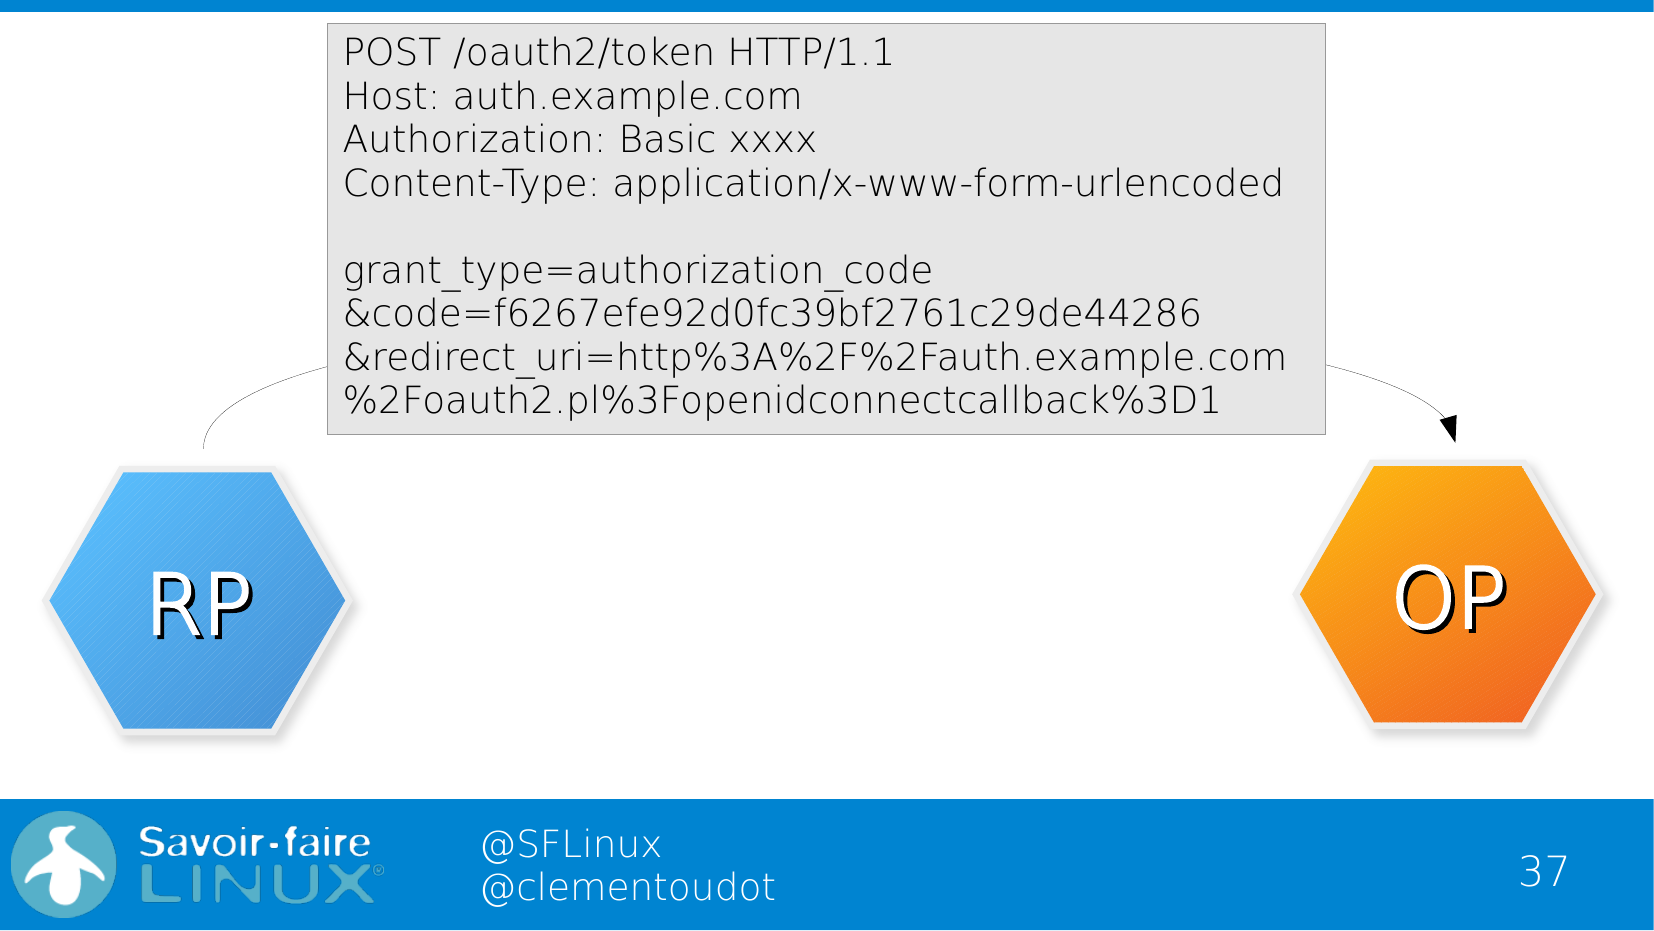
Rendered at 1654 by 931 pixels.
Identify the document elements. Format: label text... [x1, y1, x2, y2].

picture [23, 448, 384, 768]
text_box RP [129, 549, 285, 662]
text_box OP [1375, 542, 1534, 753]
text_box POST /oauth2/token HTTP/1.1 Host: auth.example.com Authorization: Basic xxxx Content-Type: application/x-www-form-urlencoded grant_type=authorization_code &code=f6267efe92d0fc39bf2761c29de44286 &redirect_uri=http%3A%2F%2Fauth.example.com%2Foauth2.pl%3Fopenidconnectcallback%3D1 [327, 23, 1326, 435]
picture [11, 811, 384, 918]
picture [1275, 442, 1636, 762]
